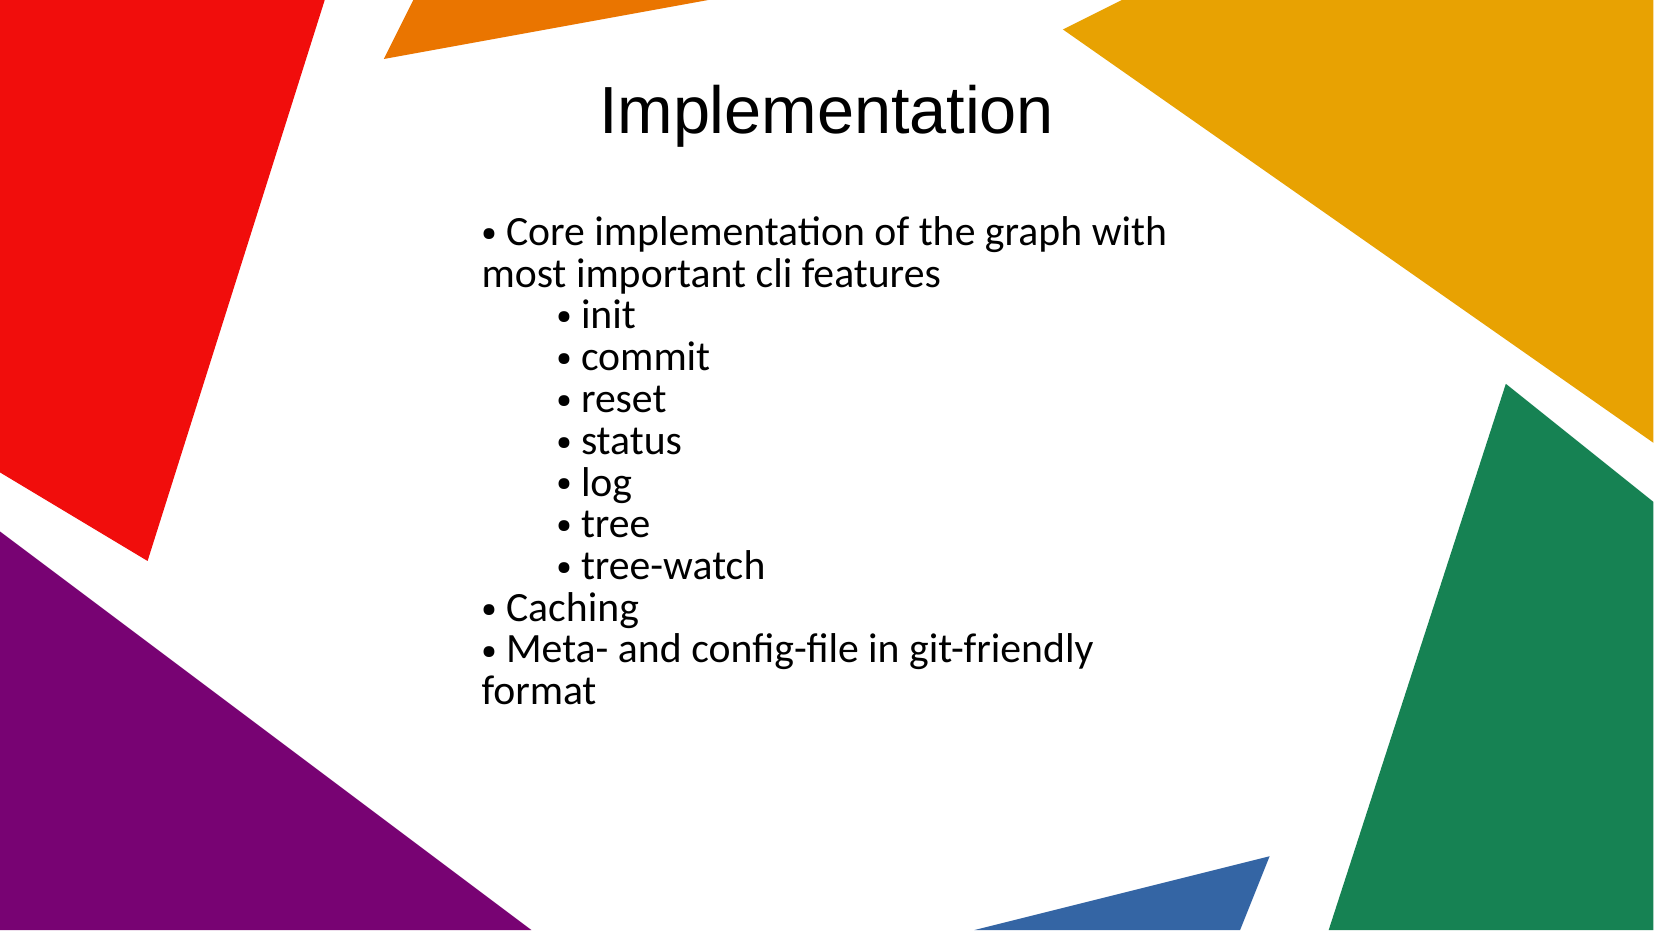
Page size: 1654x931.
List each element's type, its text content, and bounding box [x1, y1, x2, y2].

text_box Implementation [295, 59, 1359, 207]
text_box Core implementation of the graph with most important cli features init commit reset status log tree tree-watch Caching Meta- and config-file in git-friendly format [466, 207, 1187, 853]
